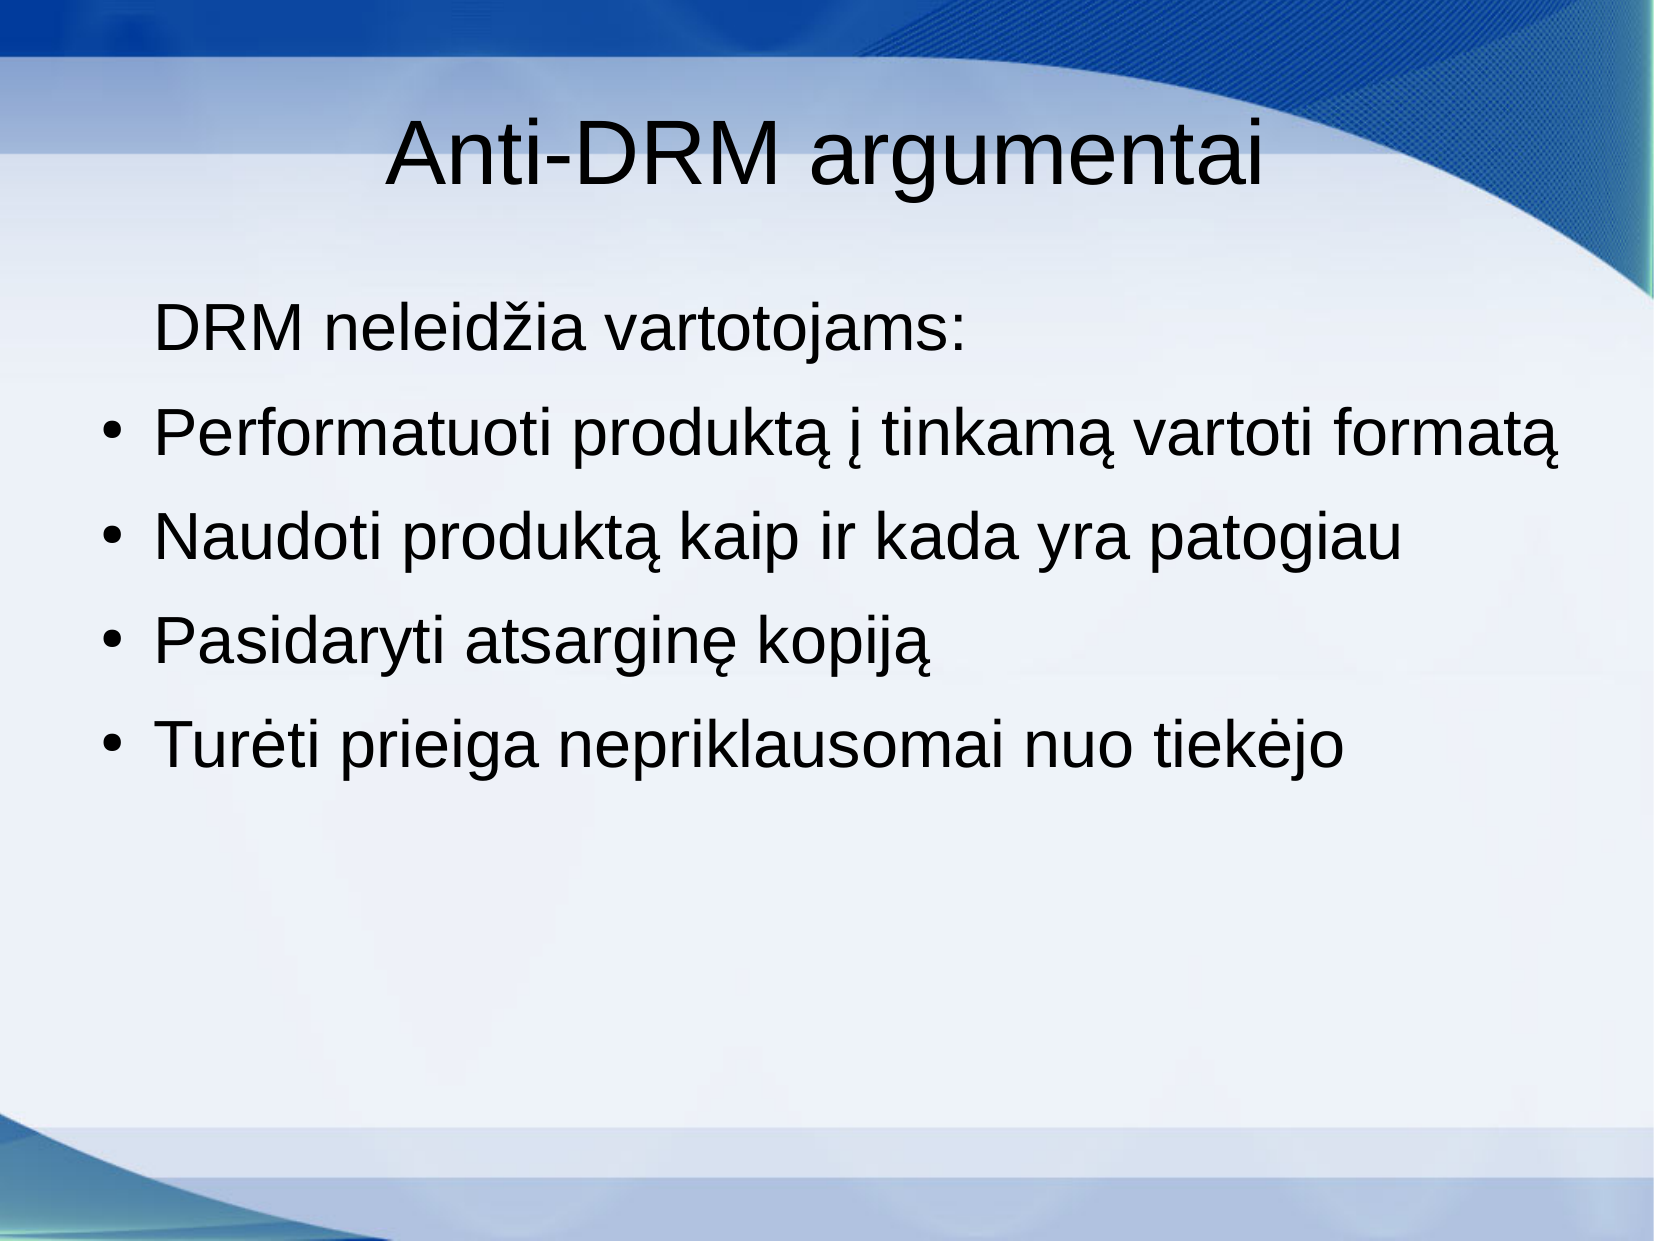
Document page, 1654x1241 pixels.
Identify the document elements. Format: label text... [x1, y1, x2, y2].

title Anti-DRM argumentai [82, 49, 1571, 257]
picture [0, 0, 1654, 1241]
list DRM neleidžia vartotojams: Performatuoti produktą į tinkamą vartoti formatą Naudoti produktą kaip ir kada yra patogiau Pasidaryti atsarginę kopiją Turėti prieiga nepriklausomai nuo tiekėjo [82, 290, 1571, 1010]
